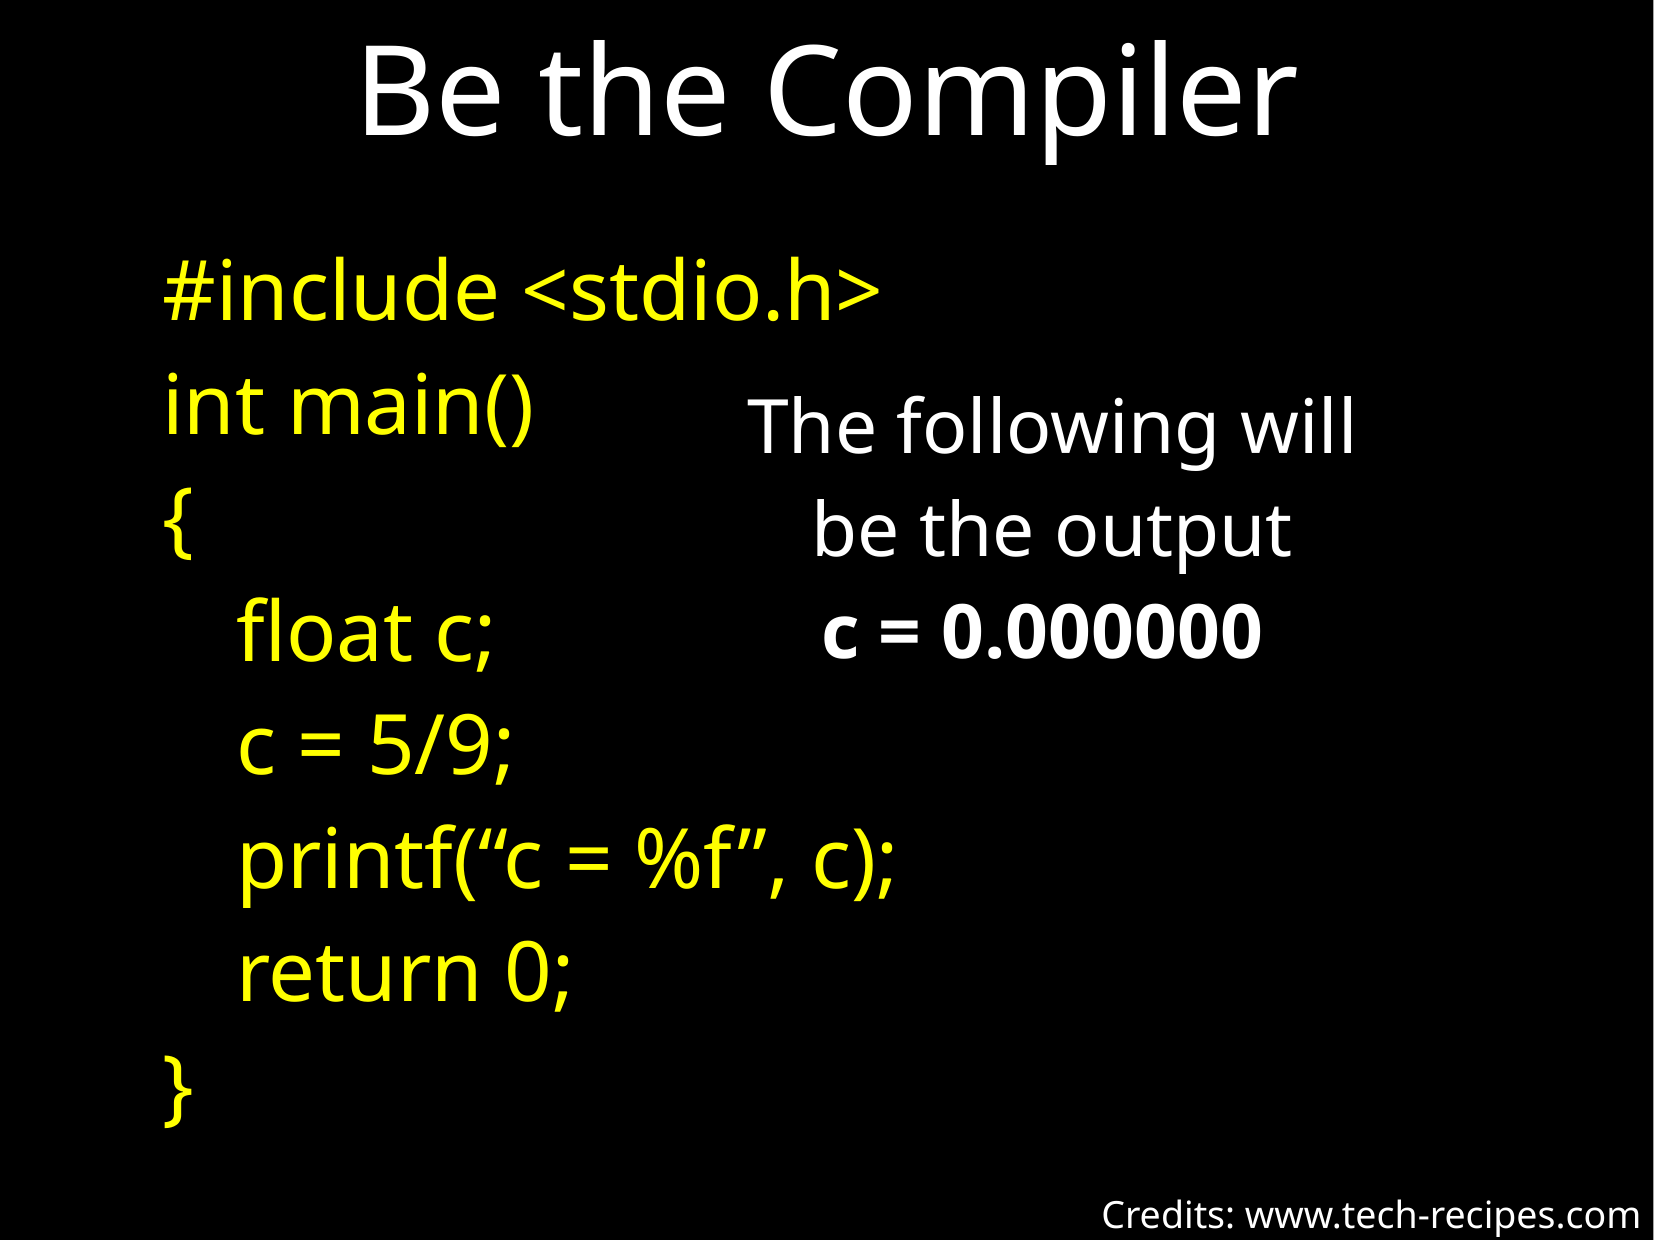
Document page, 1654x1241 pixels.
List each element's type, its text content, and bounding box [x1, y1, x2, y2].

text_box The following will be the output c = 0.000000 [732, 366, 1488, 746]
text_box Credits: www.tech-recipes.com [1086, 1181, 1650, 1241]
text_box #include <stdio.h> int main() { float c; c = 5/9; printf(“c = %f”, c); return 0; } [147, 224, 1506, 1120]
text_box Be the Compiler [339, 0, 1312, 171]
